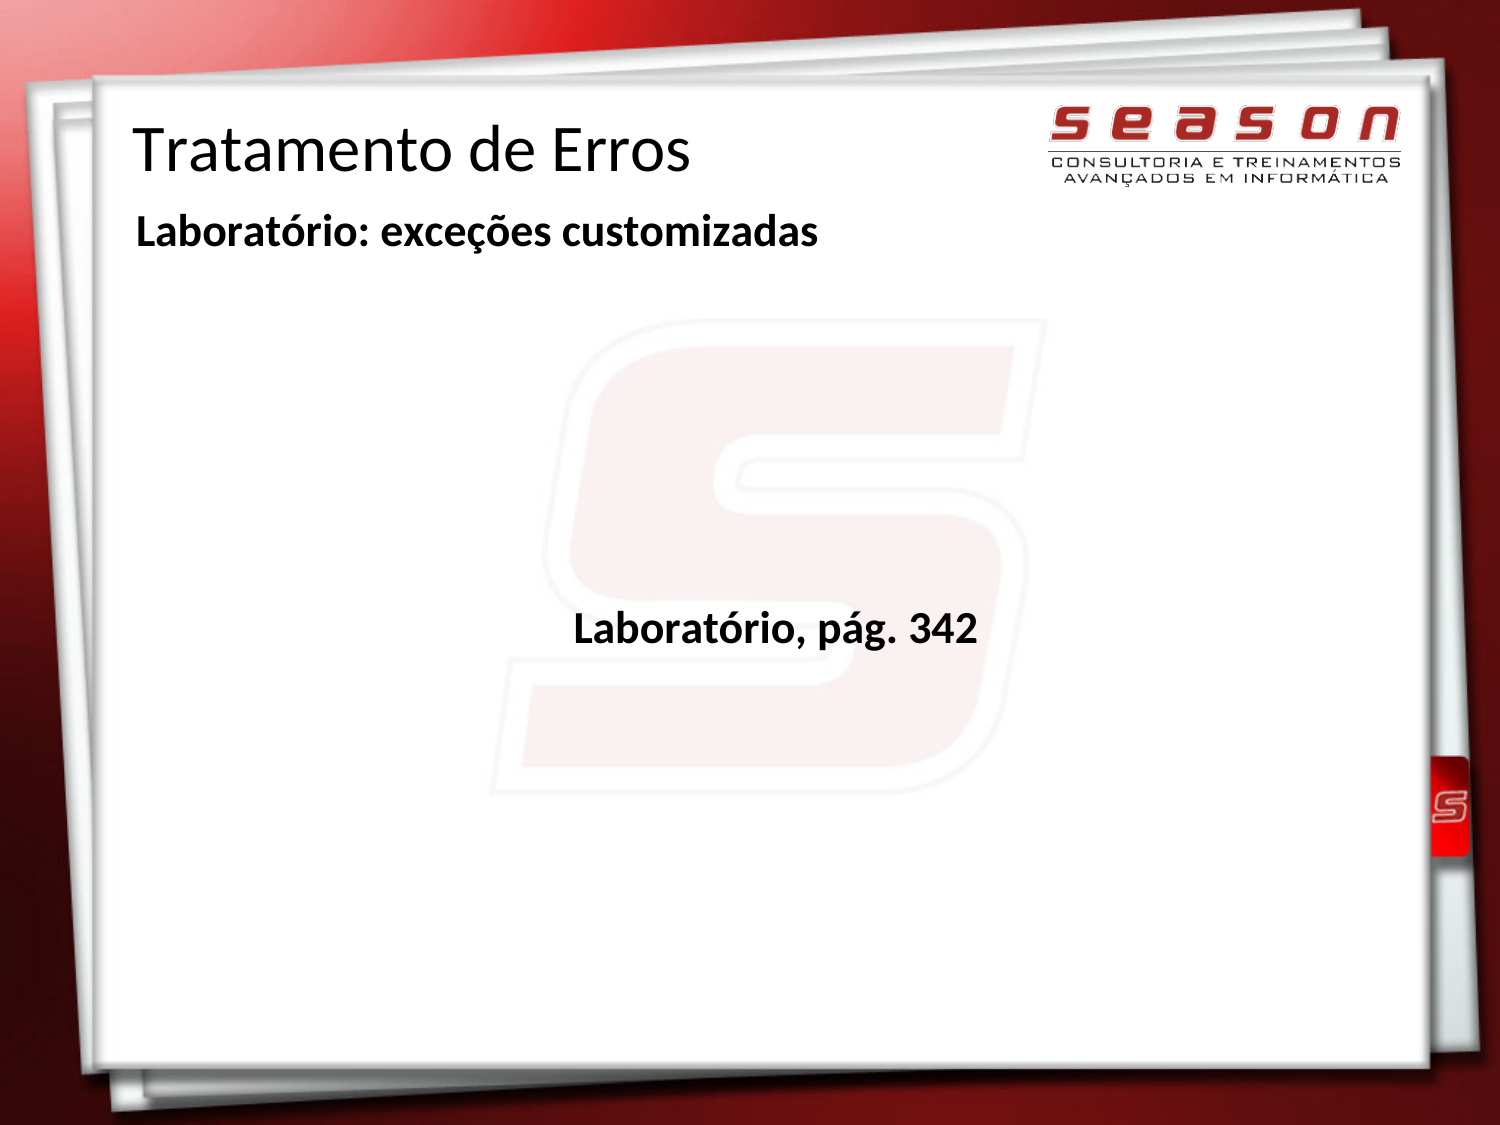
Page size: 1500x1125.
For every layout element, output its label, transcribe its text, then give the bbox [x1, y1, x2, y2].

title Tratamento de Erros [118, 33, 1394, 257]
picture [0, 0, 1500, 1125]
text_box Laboratório, pág. 342 [207, 357, 1328, 894]
text_box Laboratório: exceções customizadas [119, 200, 1240, 256]
